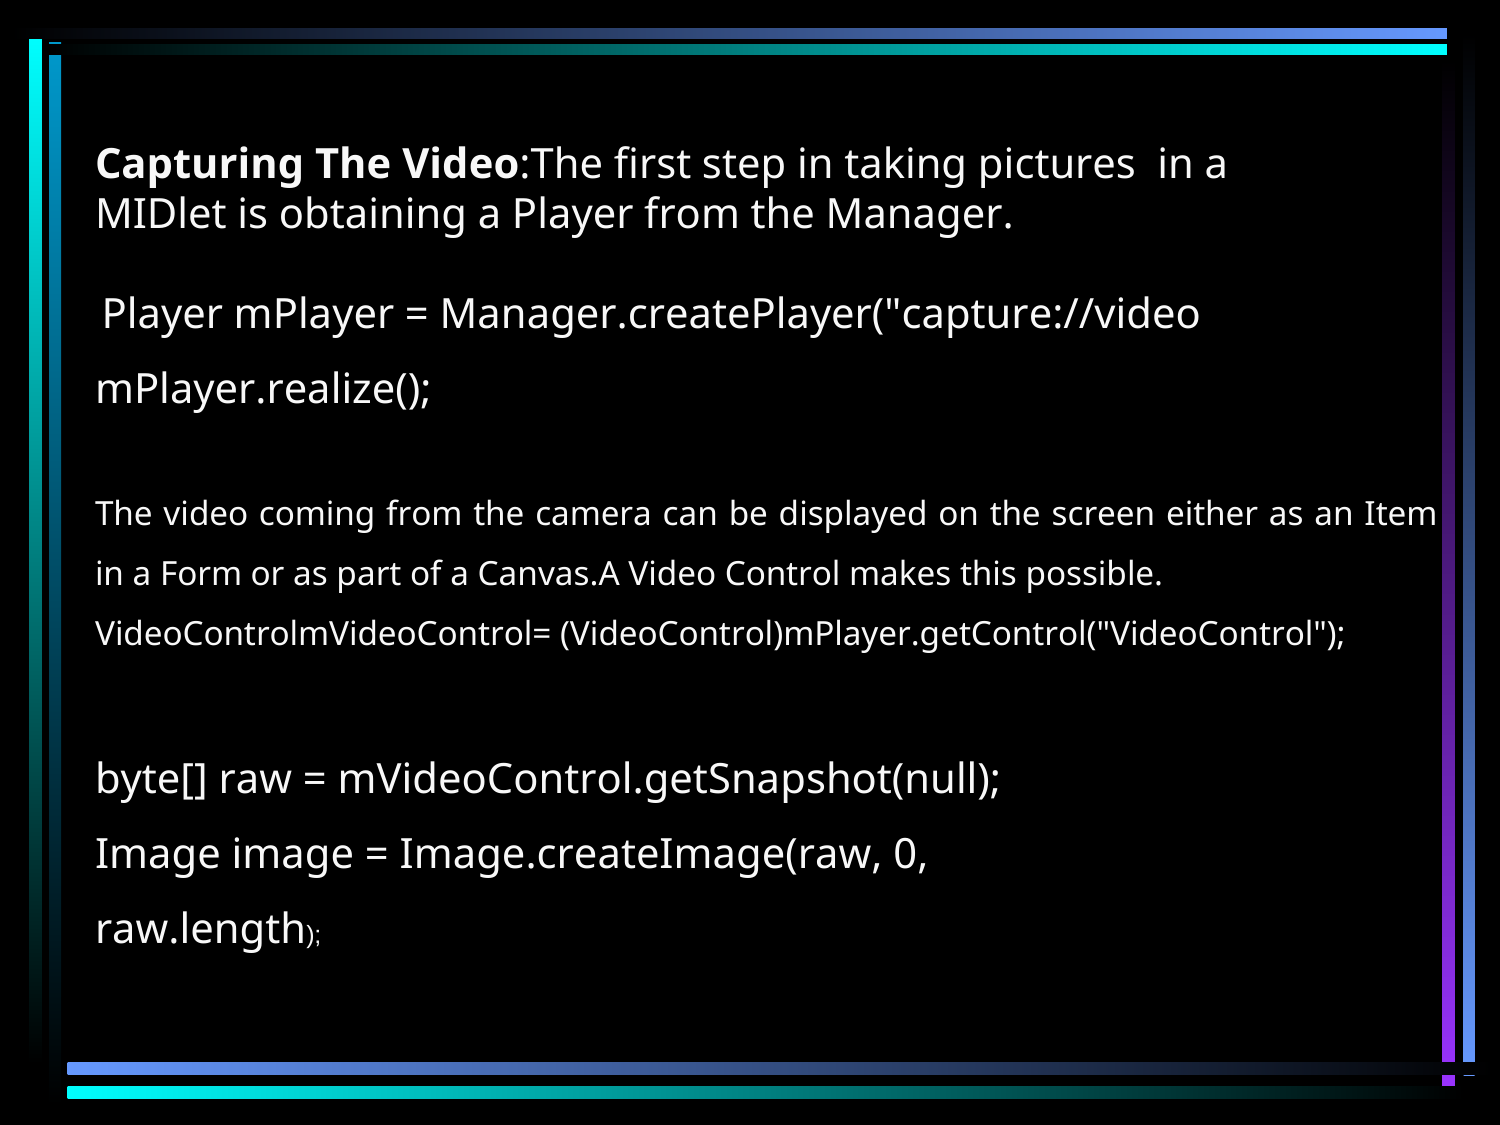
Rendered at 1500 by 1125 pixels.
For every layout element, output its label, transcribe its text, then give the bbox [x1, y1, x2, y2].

text_box Capturing The Video:The first step in taking pictures in a MIDlet is obtaining a Player from the Manager. Player mPlayer = Manager.createPlayer("capture://video mPlayer.realize(); The video coming from the camera can be displayed on the screen either as an Item in a Form or as part of a Canvas.A Video Control makes this possible. VideoControlmVideoControl= (VideoControl)mPlayer.getControl("VideoControl"); byte[] raw = mVideoControl.getSnapshot(null); Image image = Image.createImage(raw, 0, raw.length); [79, 104, 1456, 961]
